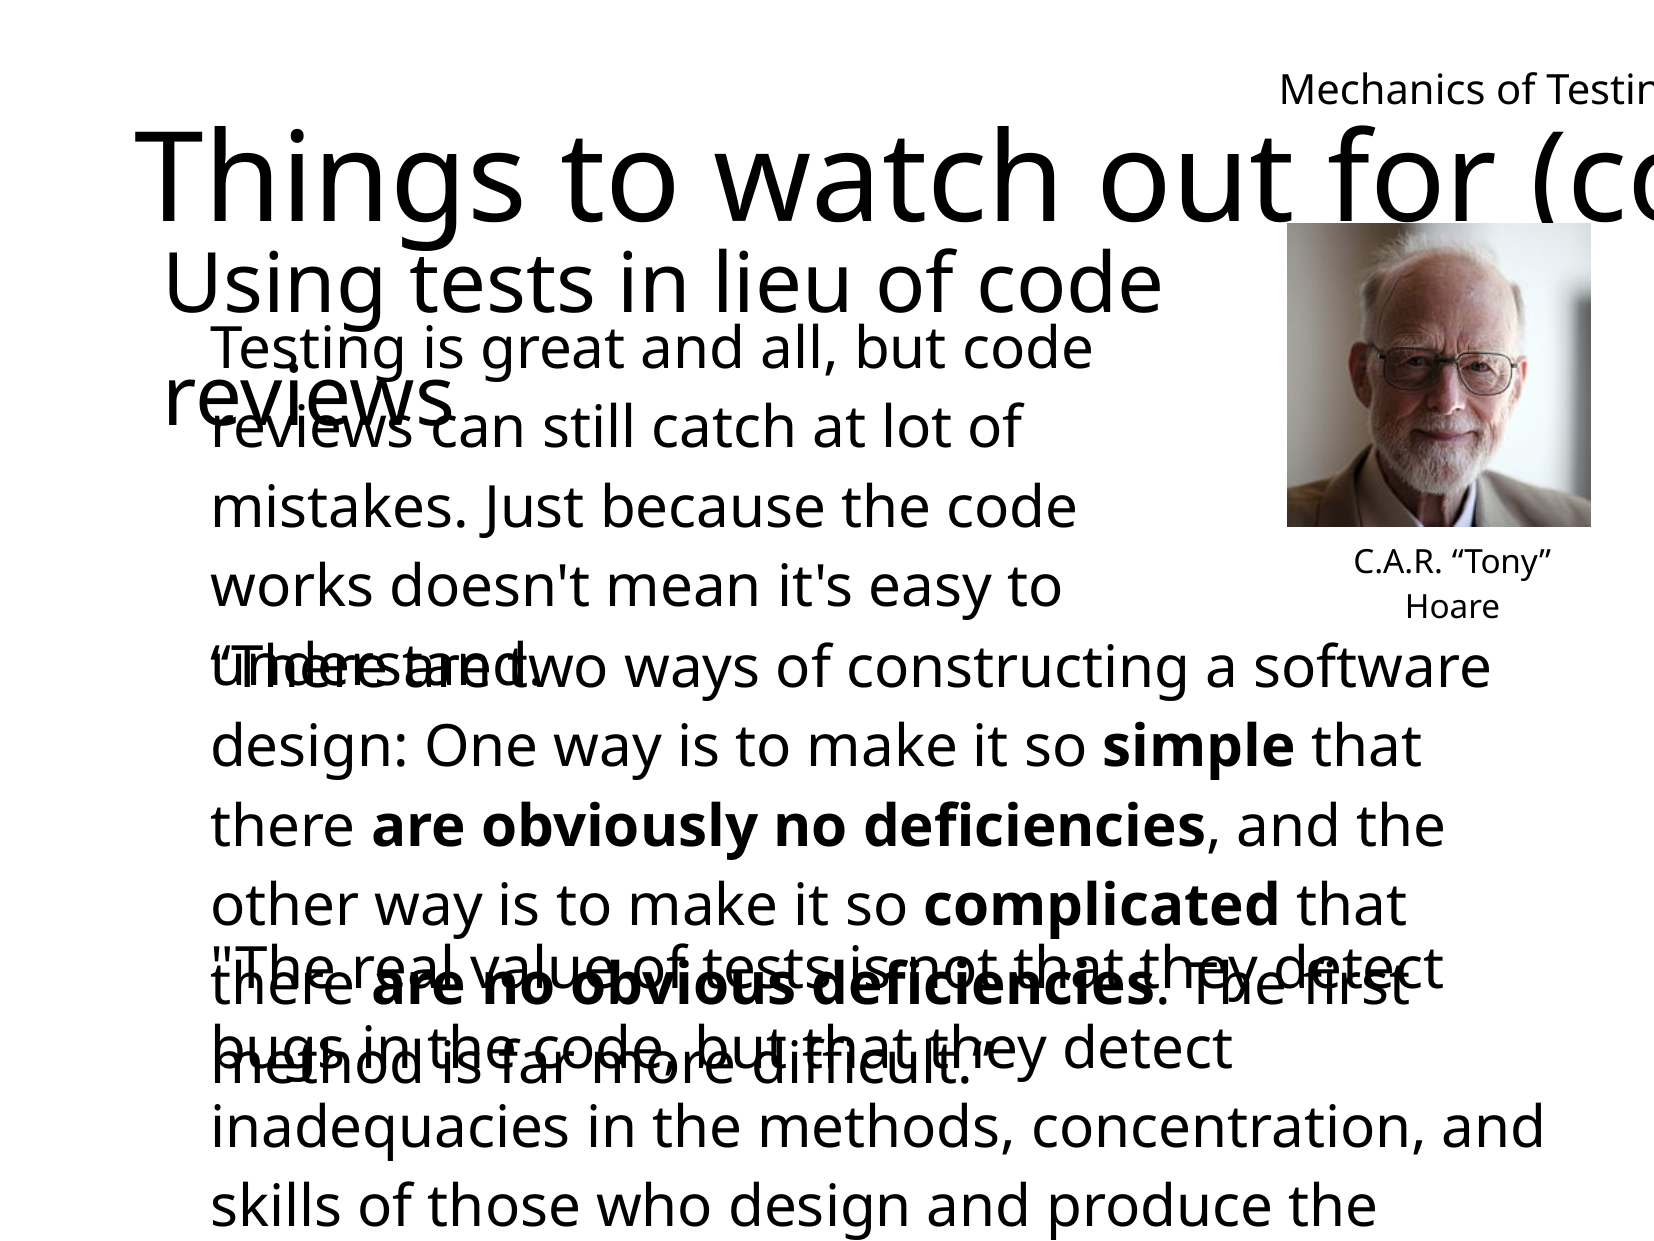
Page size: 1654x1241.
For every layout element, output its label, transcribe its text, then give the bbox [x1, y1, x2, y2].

text_box Things to watch out for (cont) [120, 80, 1530, 211]
text_box Mechanics of Testing [1263, 51, 1603, 106]
text_box Testing is great and all, but code reviews can still catch at lot of mistakes. Just because the code works doesn't mean it's easy to understand. [195, 308, 1111, 528]
picture [1287, 223, 1591, 527]
text_box C.A.R. “Tony” Hoare [1338, 530, 1537, 607]
text_box “There are two ways of constructing a software design: One way is to make it so simple that there are obviously no deficiencies, and the other way is to make it so complicated that there are no obvious deficiencies. The first method is far more difficult.” [195, 618, 1576, 901]
text_box "The real value of tests is not that they detect bugs in the code, but that they detect inadequacies in the methods, concentration, and skills of those who design and produce the code." [195, 919, 1576, 1161]
text_box Using tests in lieu of code reviews [148, 215, 1411, 308]
